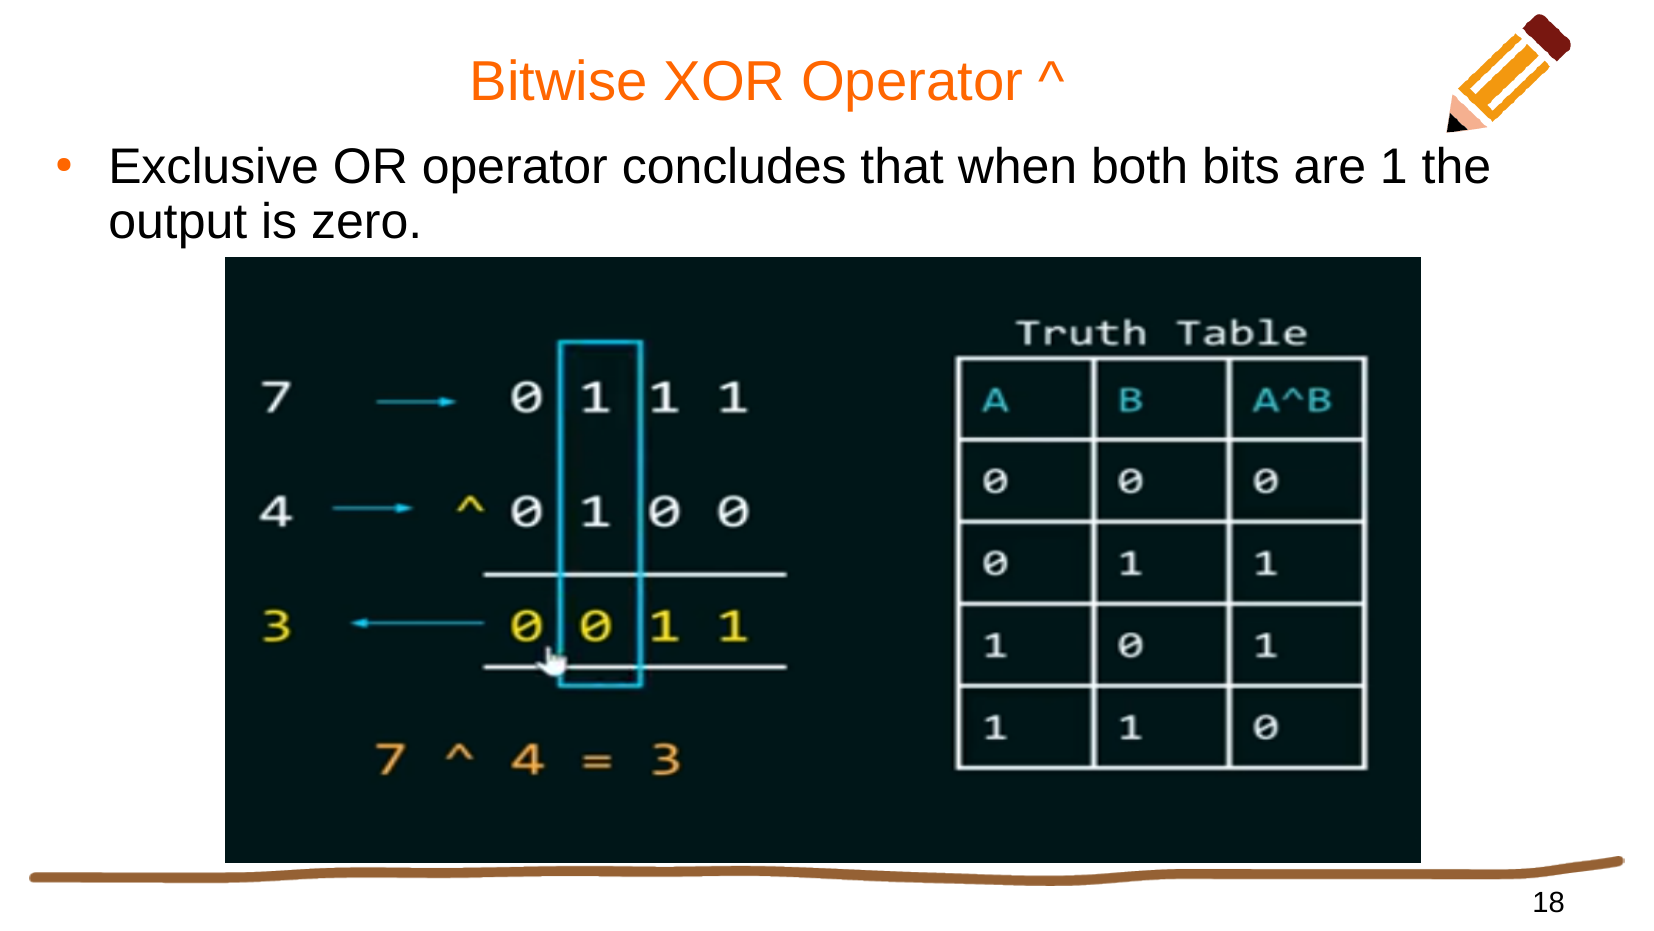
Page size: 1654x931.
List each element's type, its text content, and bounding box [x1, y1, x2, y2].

title Bitwise XOR Operator ^ [88, 29, 1447, 133]
list Exclusive OR operator concludes that when both bits are 1 the output is zero. [37, 137, 1562, 263]
picture [29, 257, 1625, 886]
picture [1446, 14, 1571, 133]
